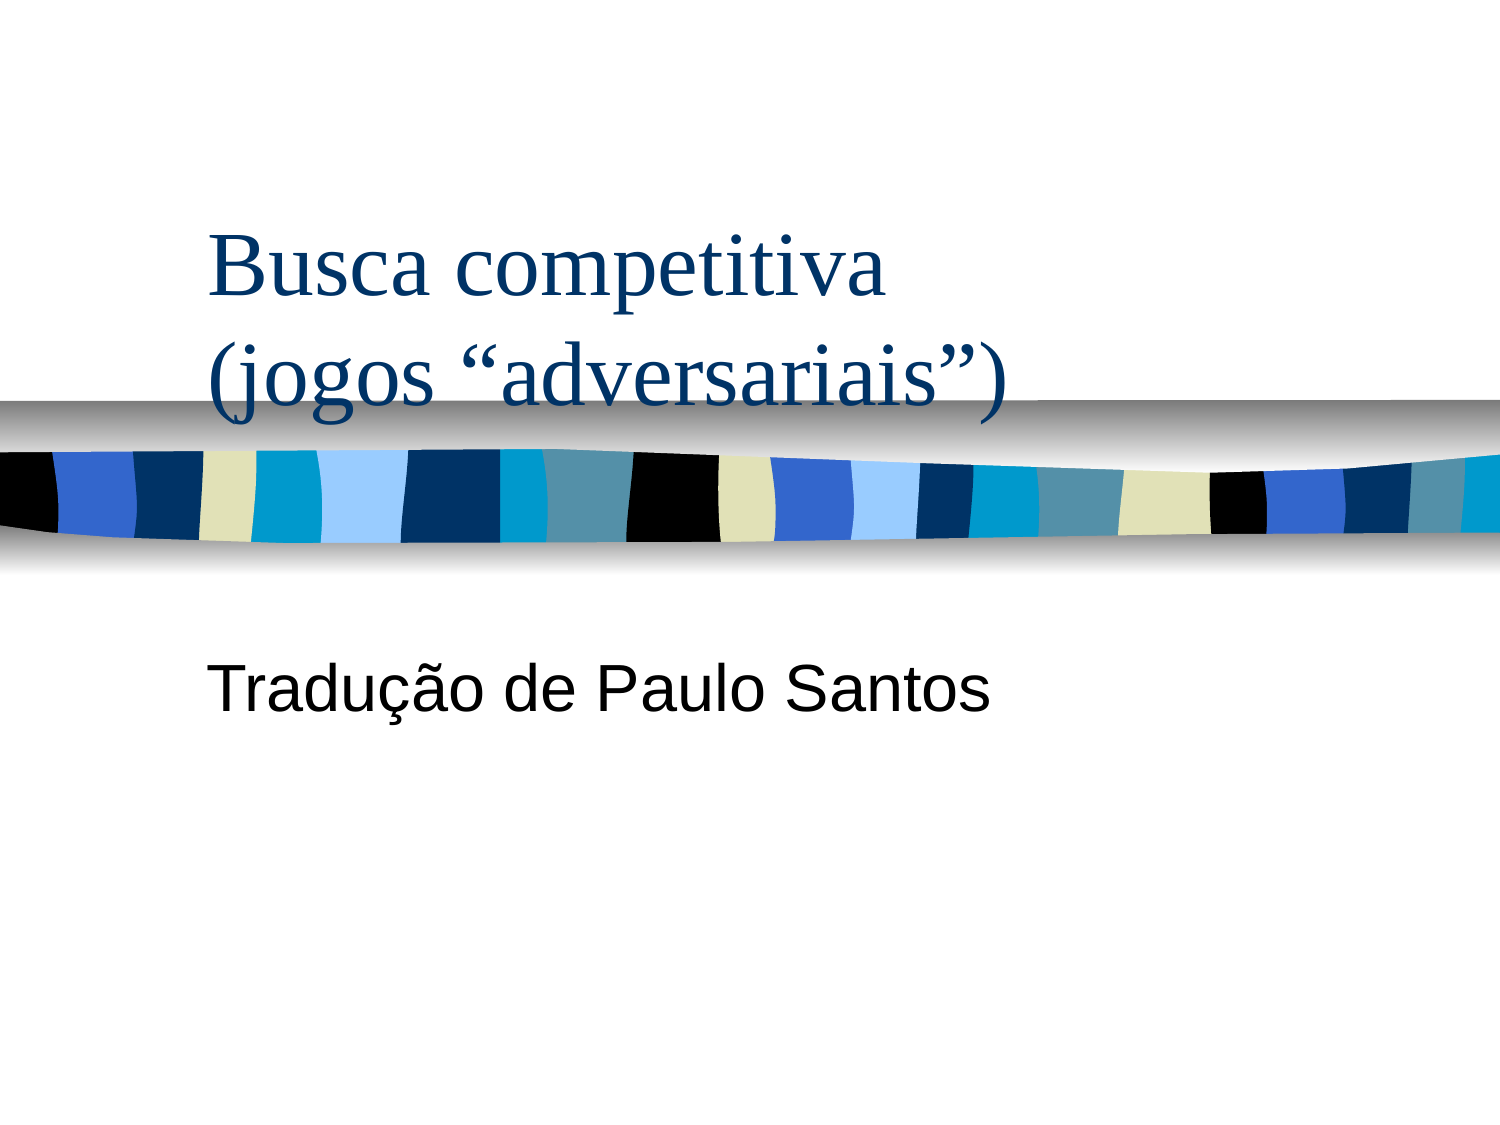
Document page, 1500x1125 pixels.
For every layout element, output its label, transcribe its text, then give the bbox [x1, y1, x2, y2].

title Busca competitiva (jogos “adversariais”) [192, 196, 1468, 432]
subtitle Tradução de Paulo Santos [191, 637, 1242, 926]
